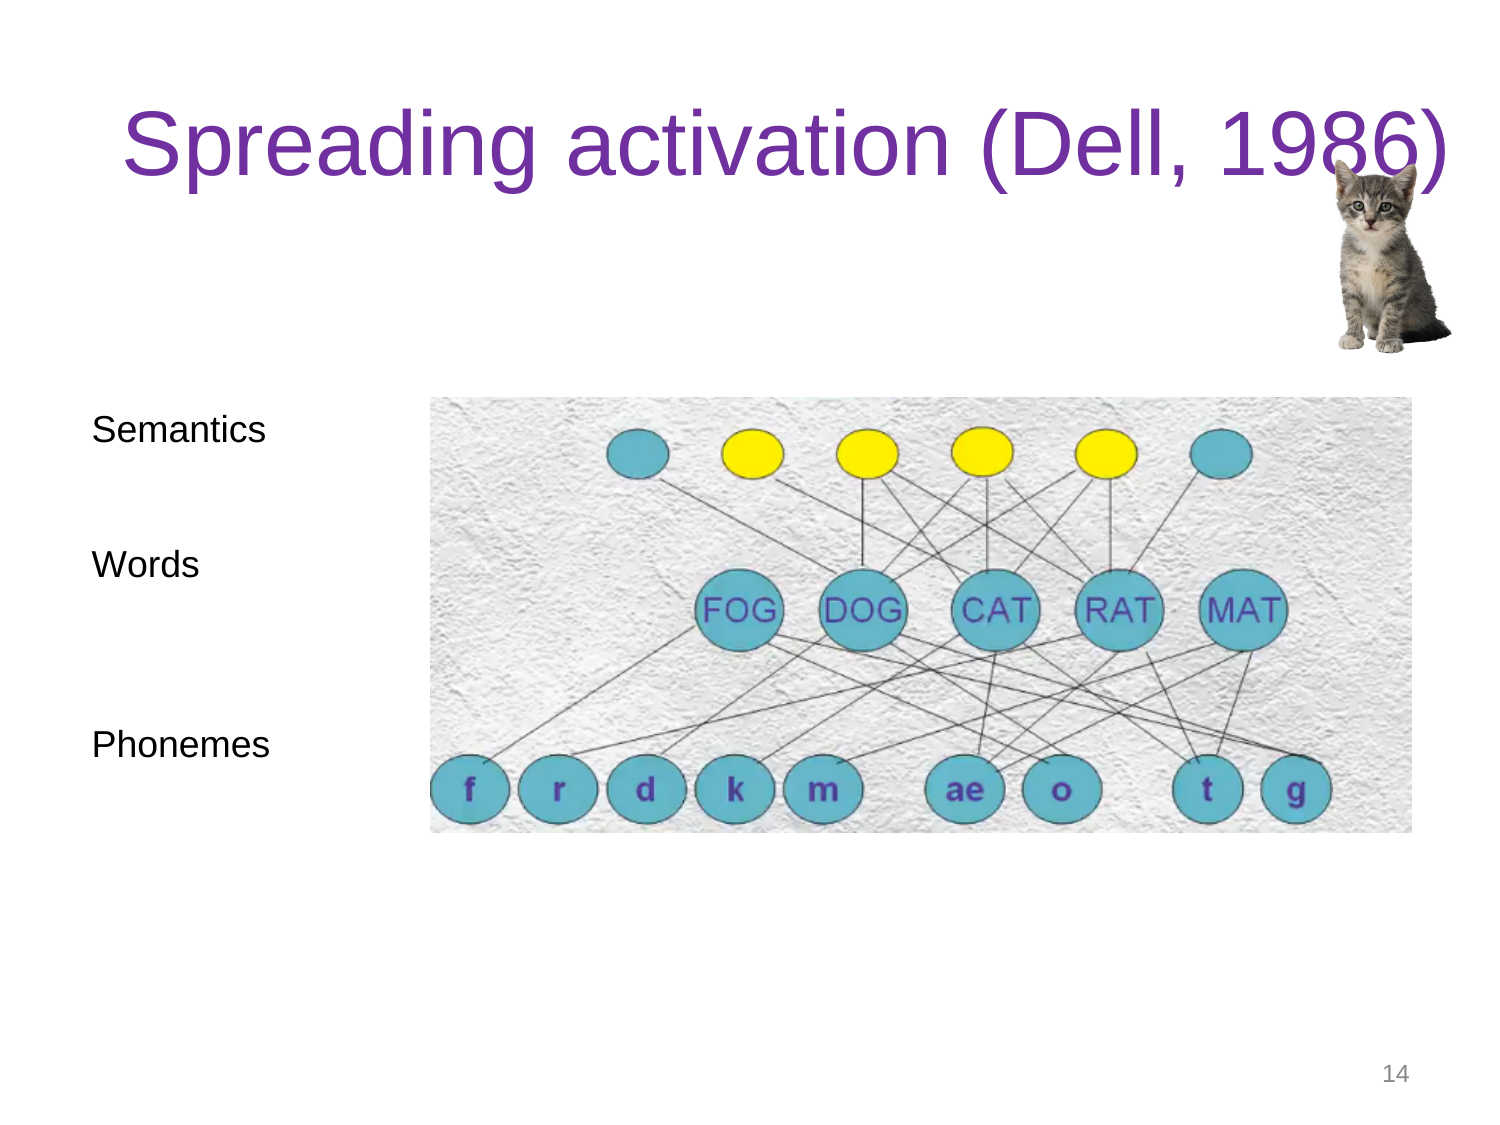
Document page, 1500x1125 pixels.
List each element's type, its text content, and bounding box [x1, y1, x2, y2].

text_box <number> [1074, 1042, 1426, 1103]
title Spreading activation (Dell, 1986) [75, 45, 1500, 233]
picture [430, 397, 1412, 833]
text_box Semantics Words Phonemes [76, 397, 361, 773]
picture [1332, 157, 1453, 354]
